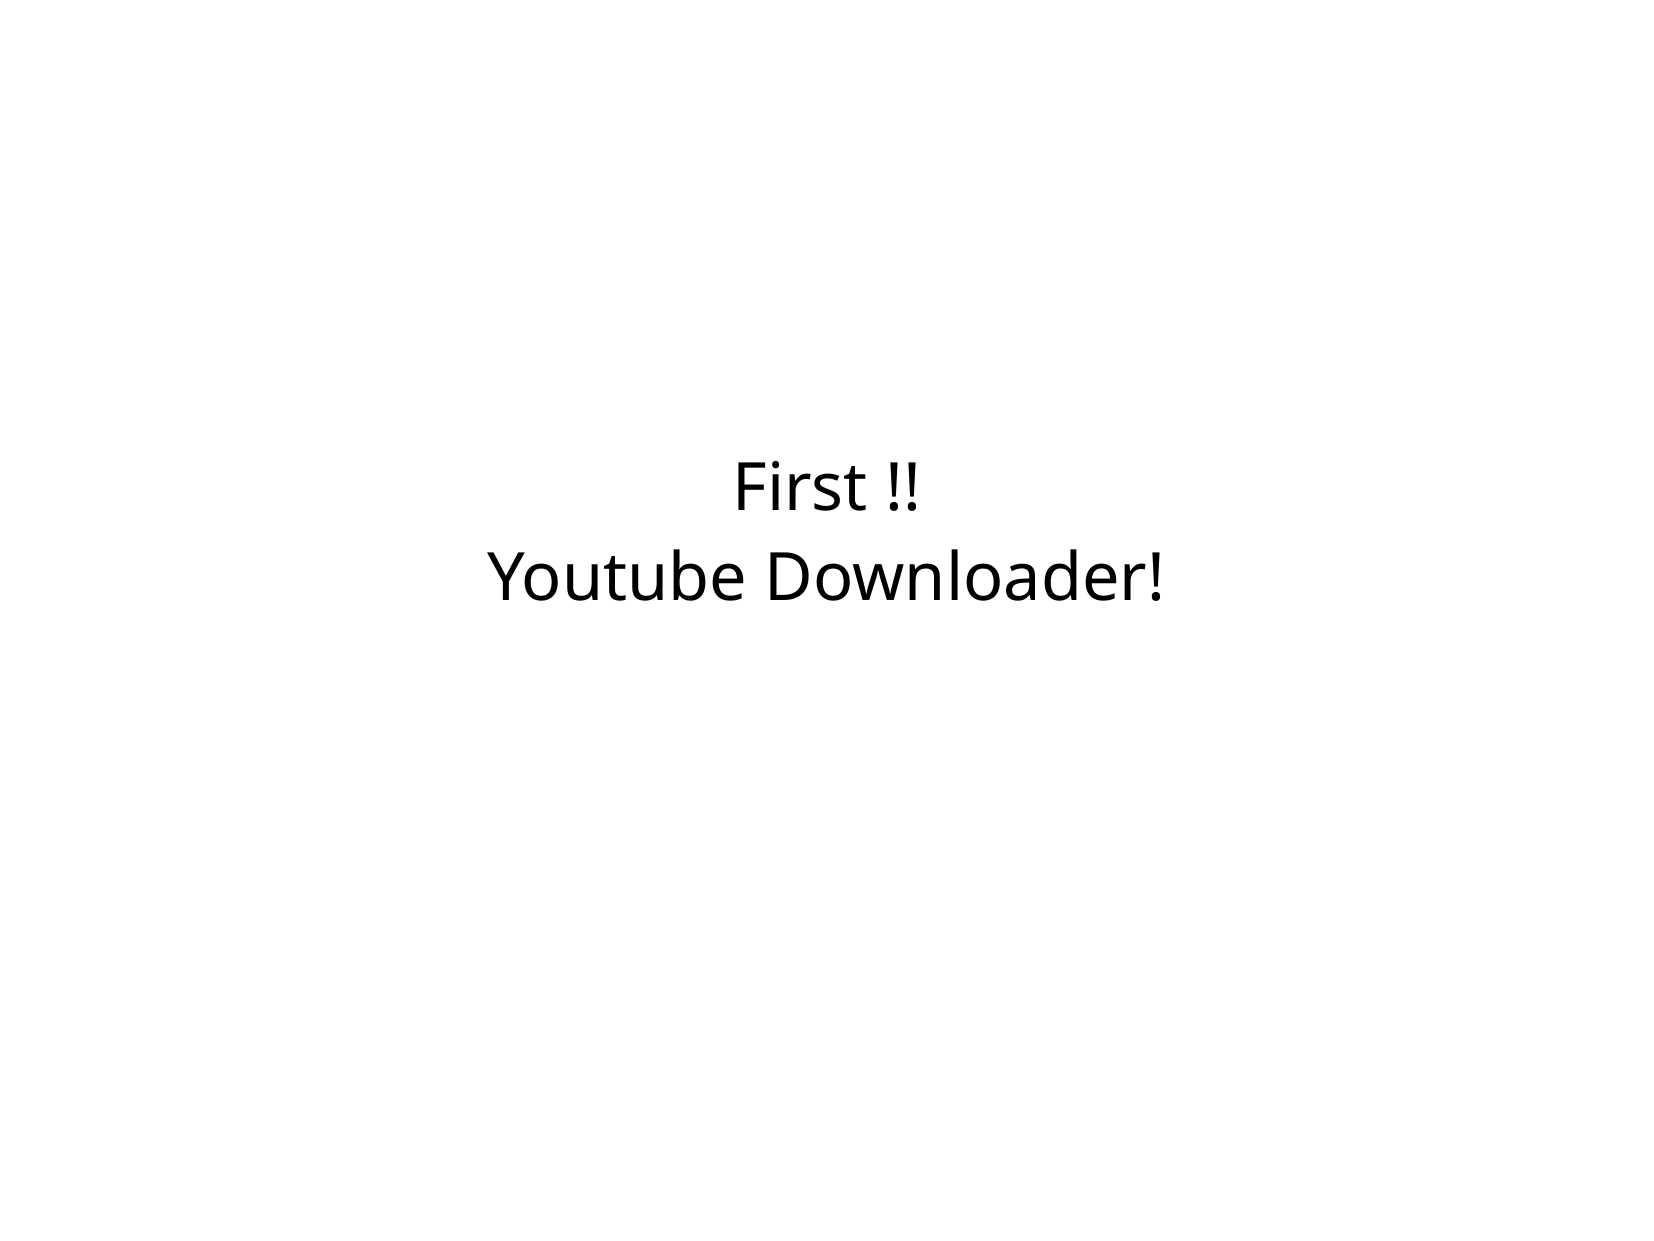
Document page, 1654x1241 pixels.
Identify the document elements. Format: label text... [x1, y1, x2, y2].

subtitle First !! Youtube Downloader! [82, 49, 1571, 1010]
